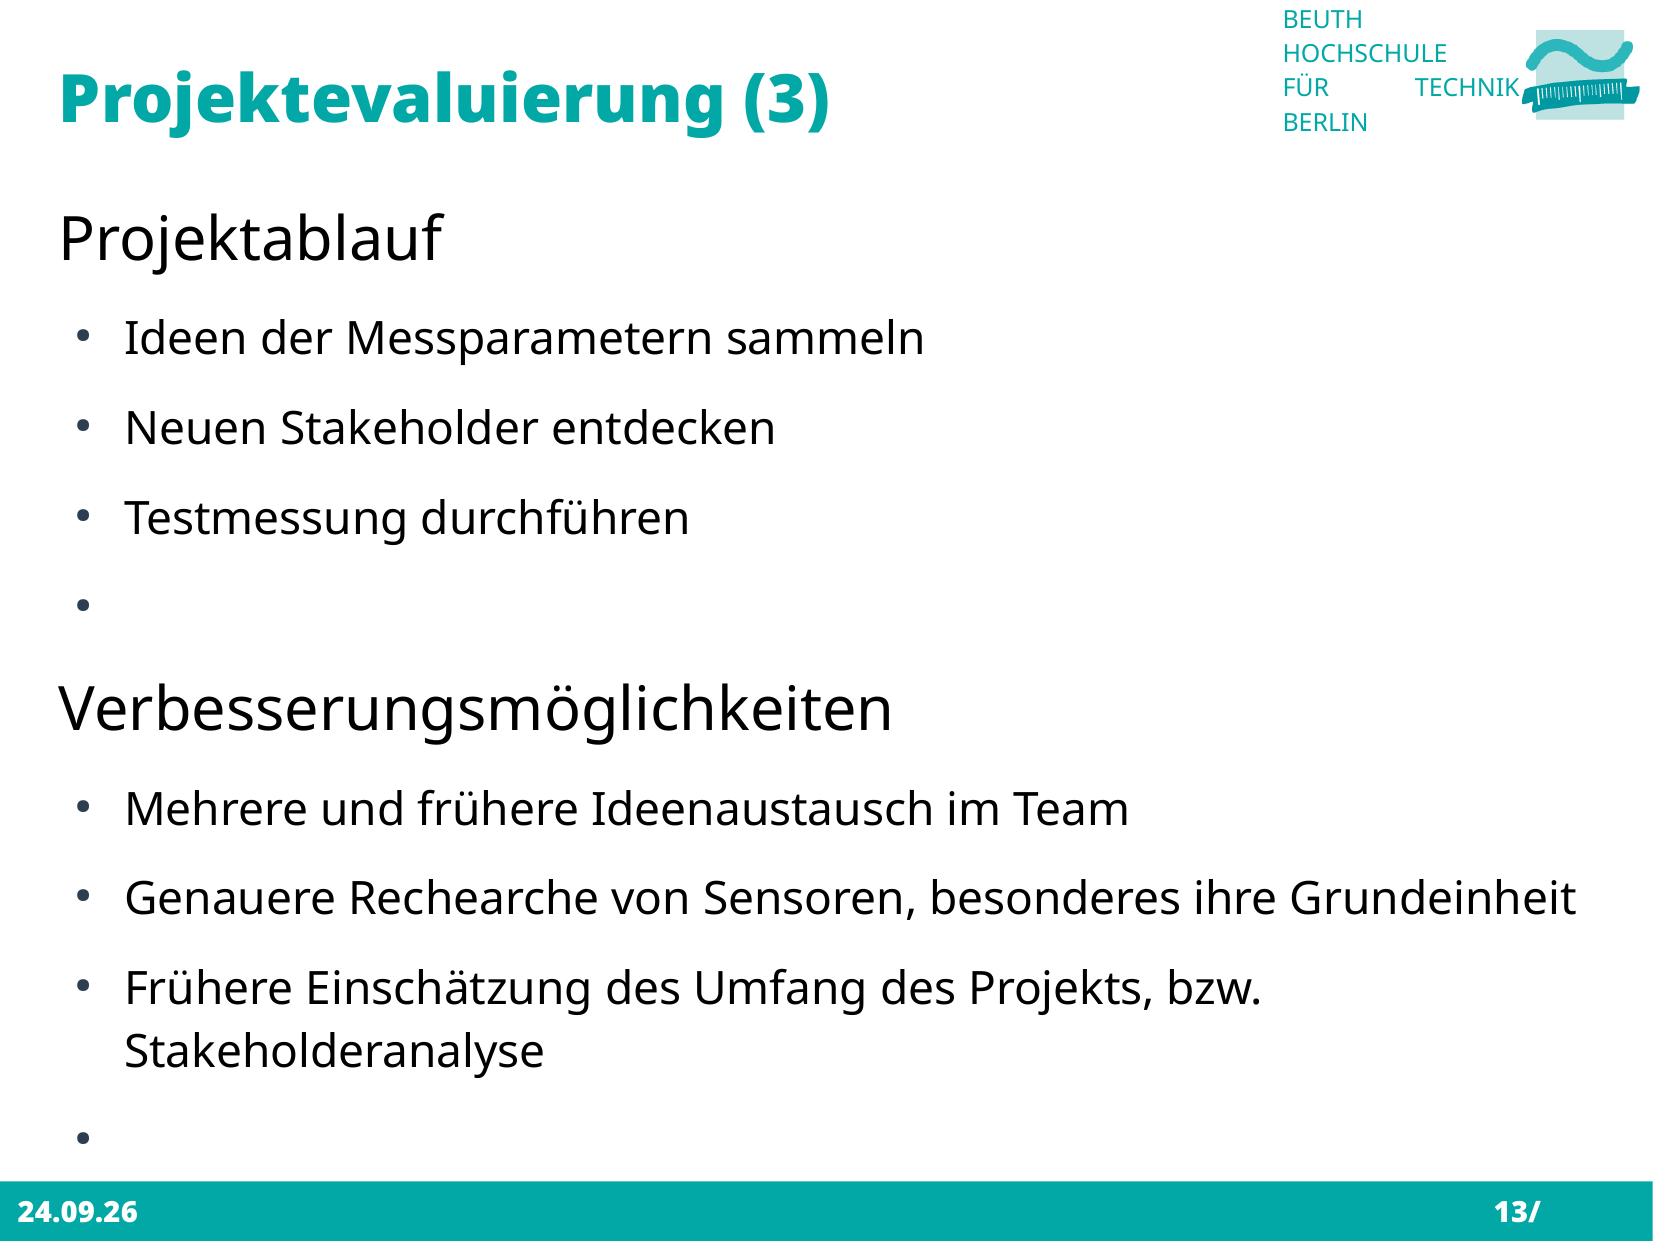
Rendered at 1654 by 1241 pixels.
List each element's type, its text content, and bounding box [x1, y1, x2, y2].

title Projektevaluierung (3) [58, 35, 1240, 142]
list Projektablauf Ideen der Messparametern sammeln Neuen Stakeholder entdecken Testmessung durchführen Verbesserungsmöglichkeiten Mehrere und frühere Ideenaustausch im Team Genauere Rechearche von Sensoren, besonderes ihre Grundeinheit Frühere Einschätzung des Umfang des Projekts, bzw. Stakeholderanalyse [58, 195, 1594, 1126]
picture [1522, 30, 1640, 120]
